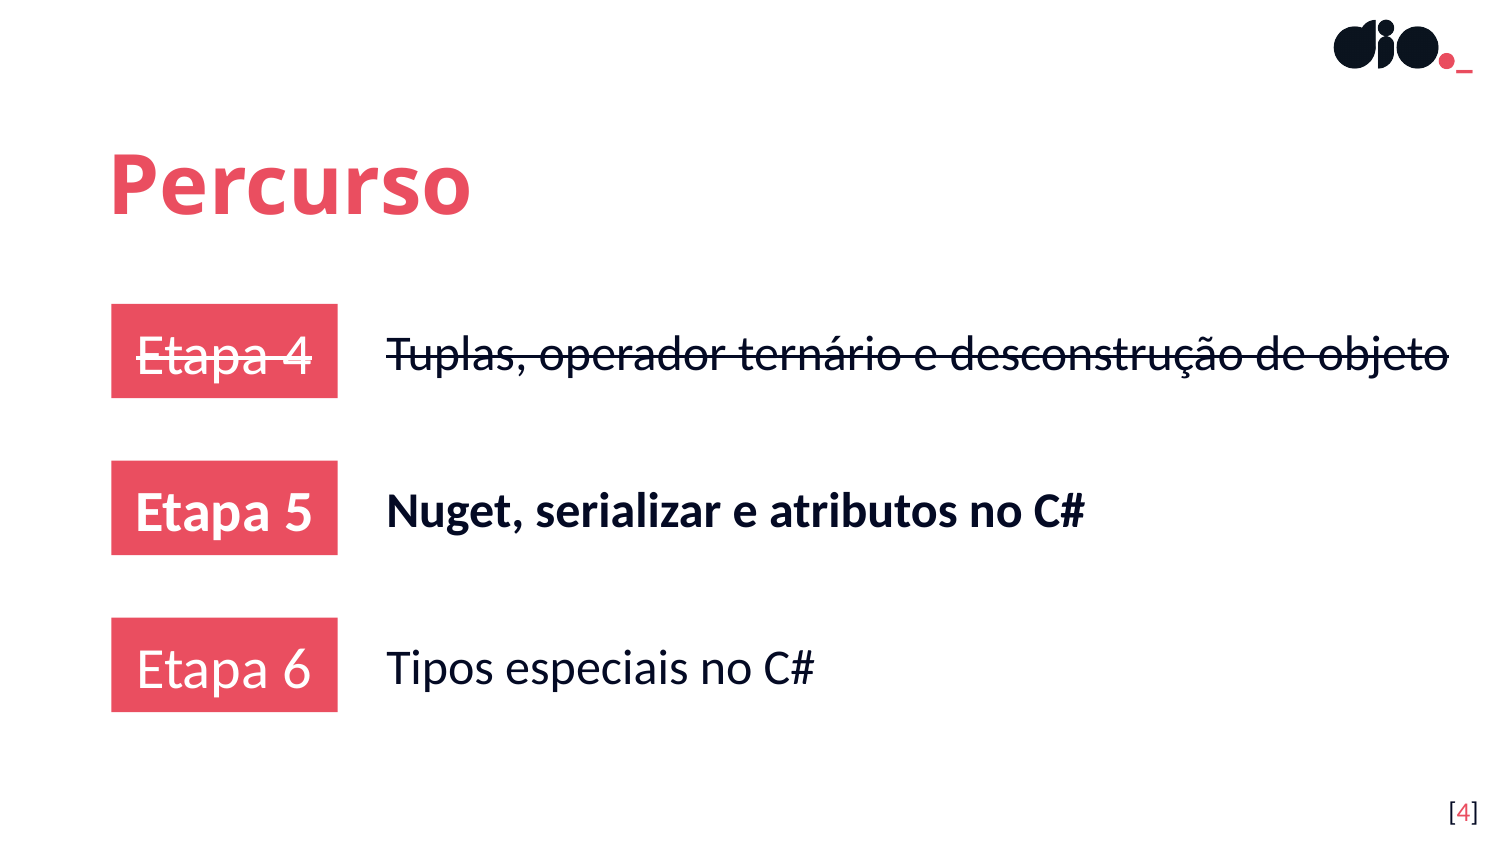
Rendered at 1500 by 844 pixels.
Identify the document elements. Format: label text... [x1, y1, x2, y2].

text_box Tipos especiais no C# [371, 627, 1384, 703]
slide_number [<number>] [1403, 779, 1494, 844]
text_box Tuplas, operador ternário e desconstrução de objeto [371, 313, 1500, 389]
text_box Etapa 6 [111, 617, 338, 713]
picture [1333, 19, 1473, 74]
text_box Etapa 5 [111, 460, 338, 556]
text_box Nuget, serializar e atributos no C# [371, 470, 1437, 546]
text_box Percurso [92, 104, 1309, 243]
text_box Etapa 4 [111, 303, 338, 399]
